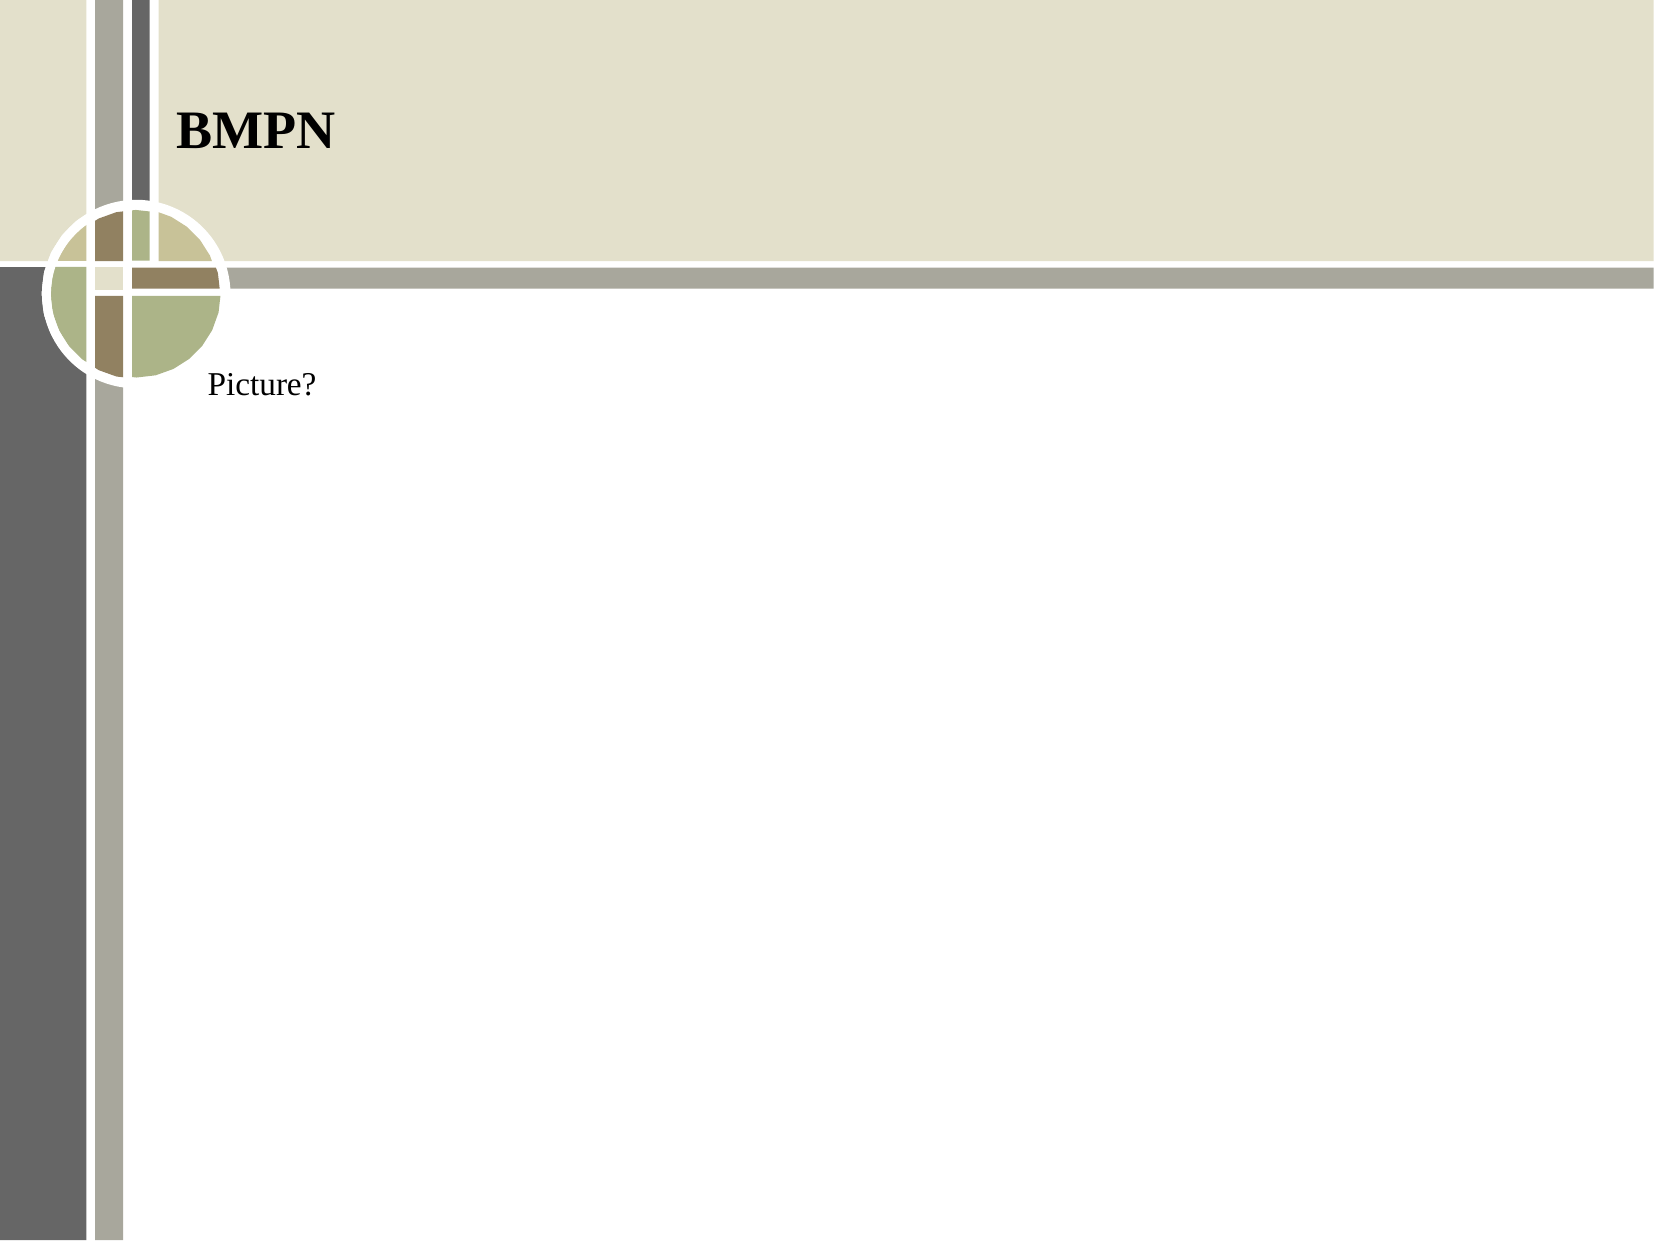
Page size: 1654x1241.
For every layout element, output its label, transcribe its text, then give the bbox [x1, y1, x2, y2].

list Picture? [136, 366, 1453, 1054]
title BMPN [176, 27, 1589, 235]
